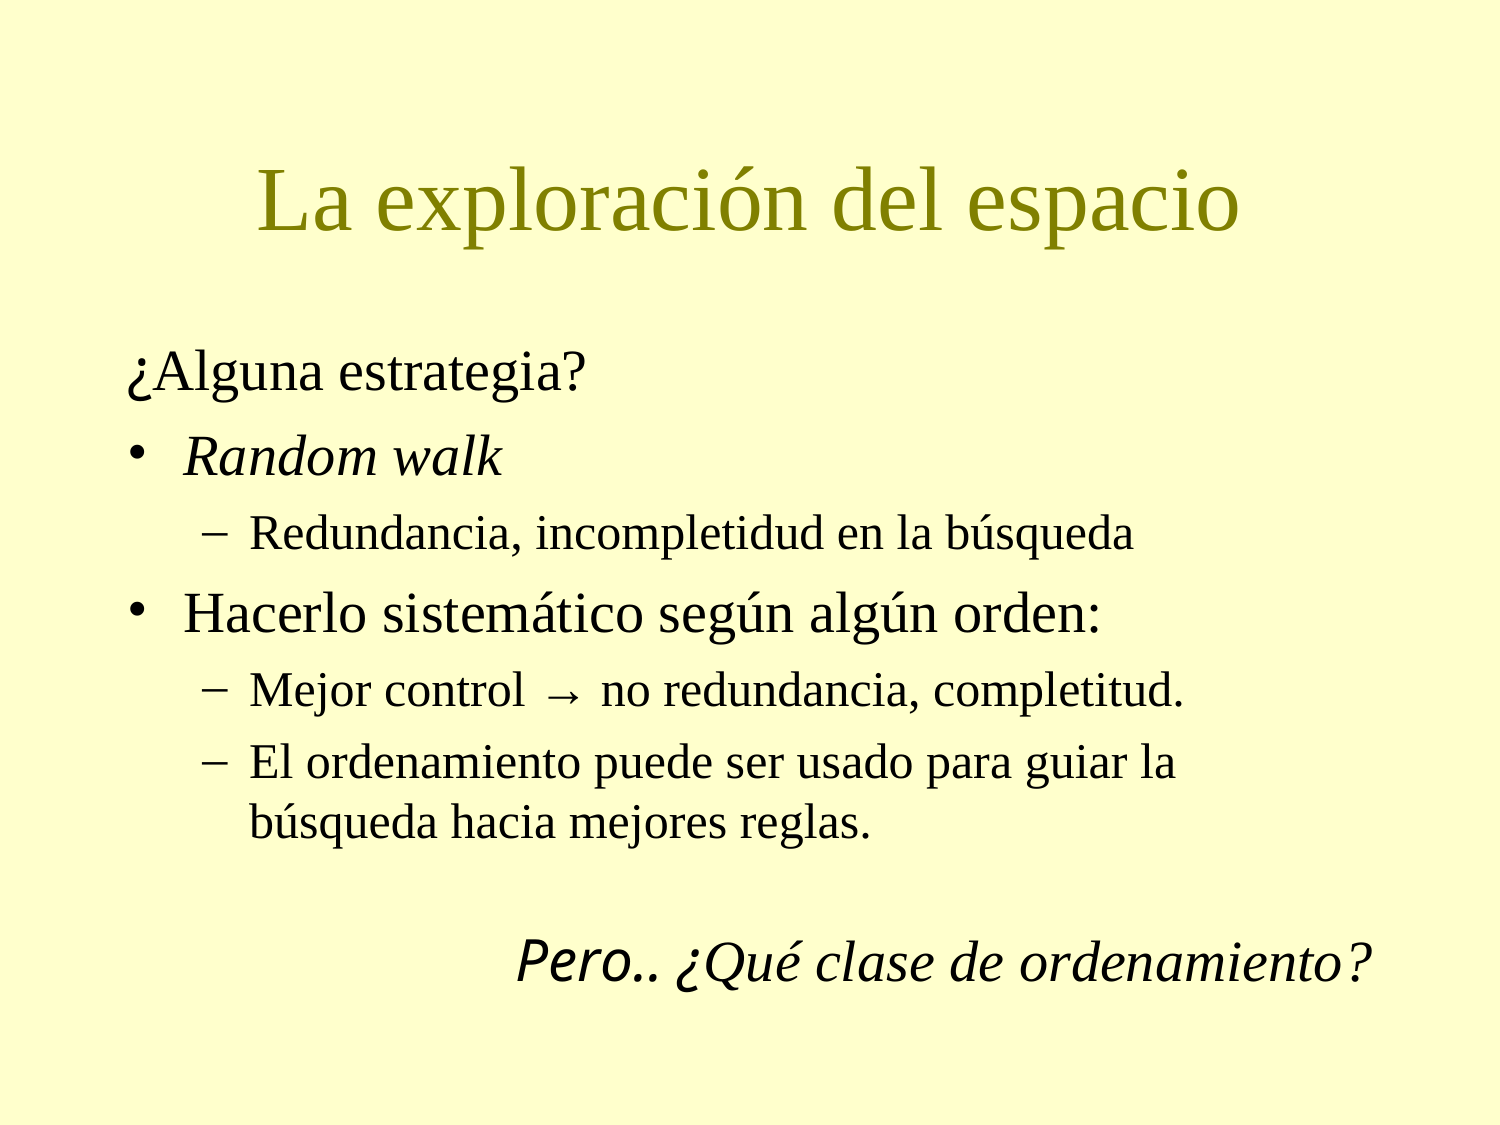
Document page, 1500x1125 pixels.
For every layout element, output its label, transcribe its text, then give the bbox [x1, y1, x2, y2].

title La exploración del espacio [112, 99, 1388, 288]
list ¿Alguna estrategia? Random walk Redundancia, incompletidud en la búsqueda Hacerlo sistemático según algún orden: Mejor control → no redundancia, completitud. El ordenamiento puede ser usado para guiar la búsqueda hacia mejores reglas. Pero.. ¿Qué clase de ordenamiento? [112, 324, 1388, 1002]
